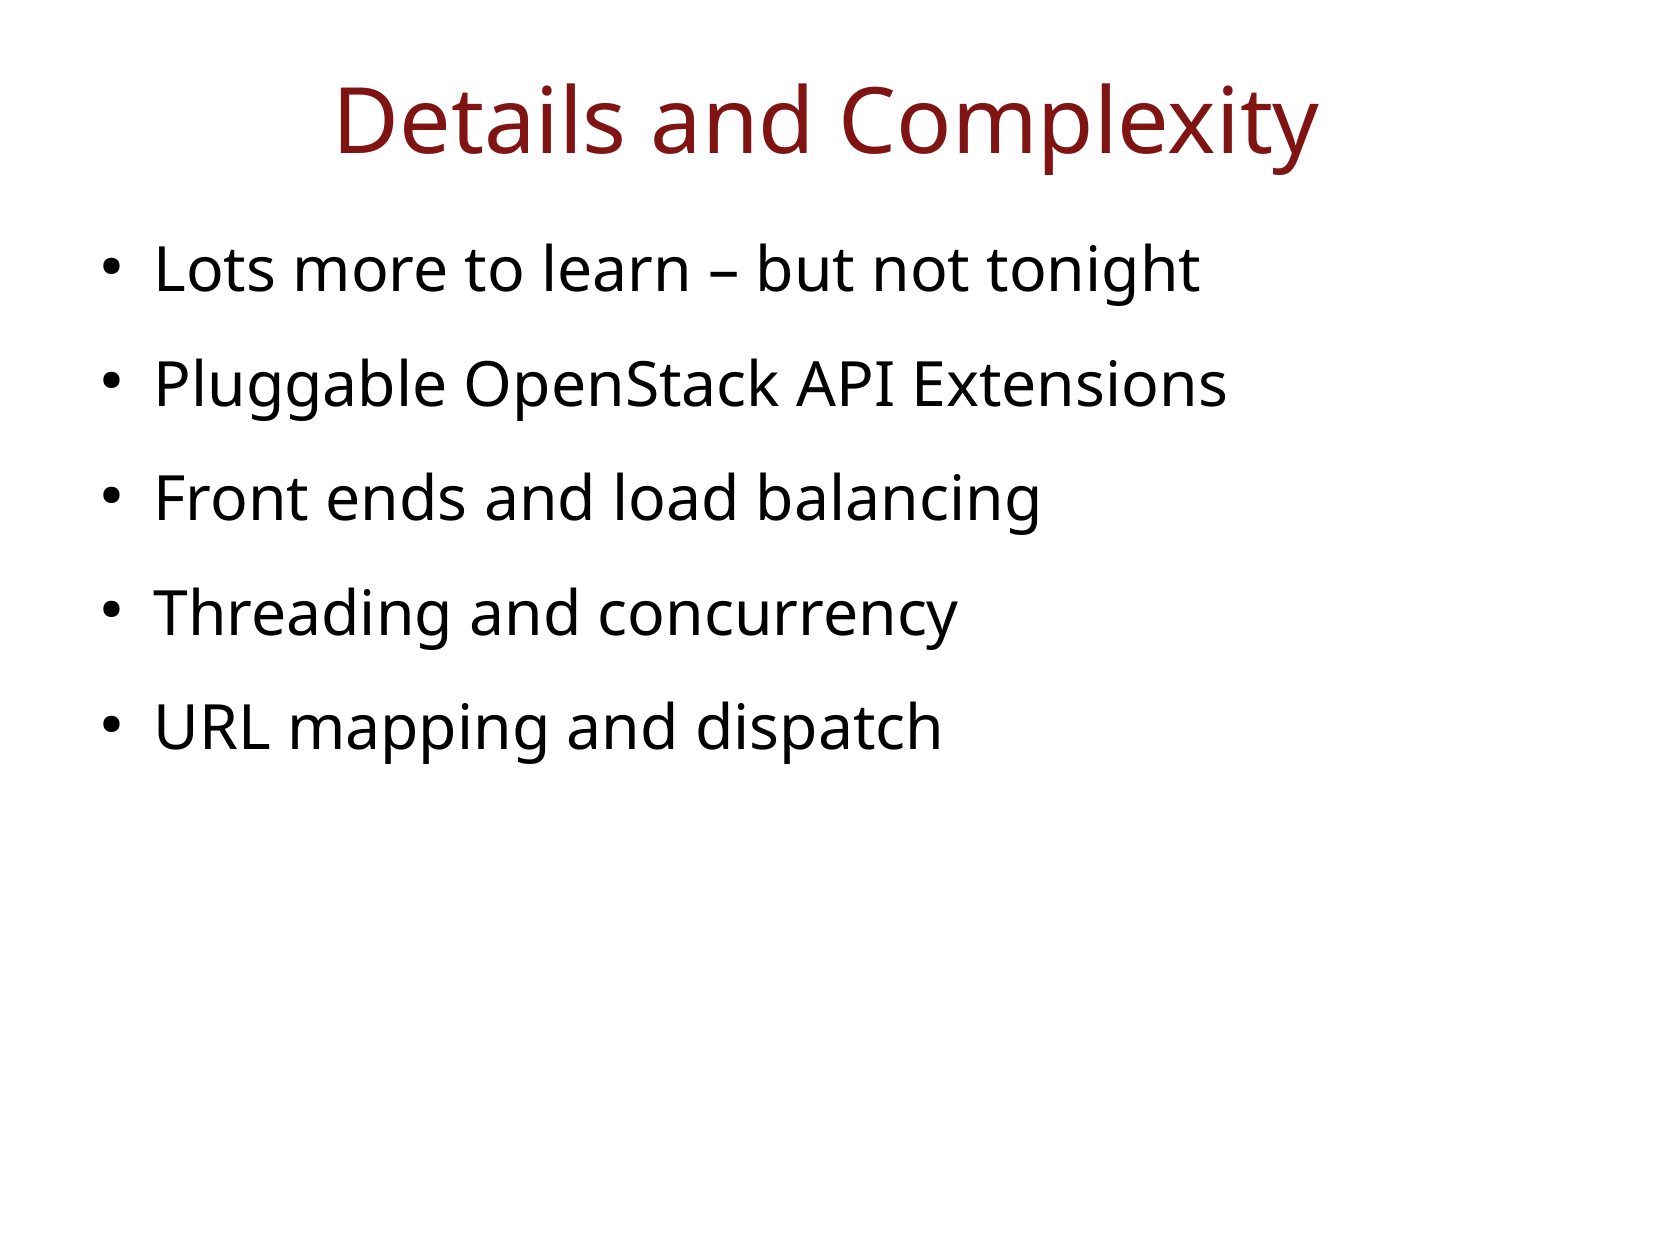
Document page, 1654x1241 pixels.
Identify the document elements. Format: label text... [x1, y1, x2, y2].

title Details and Complexity [82, 56, 1571, 181]
list Lots more to learn – but not tonight Pluggable OpenStack API Extensions Front ends and load balancing Threading and concurrency URL mapping and dispatch [82, 225, 1571, 1044]
